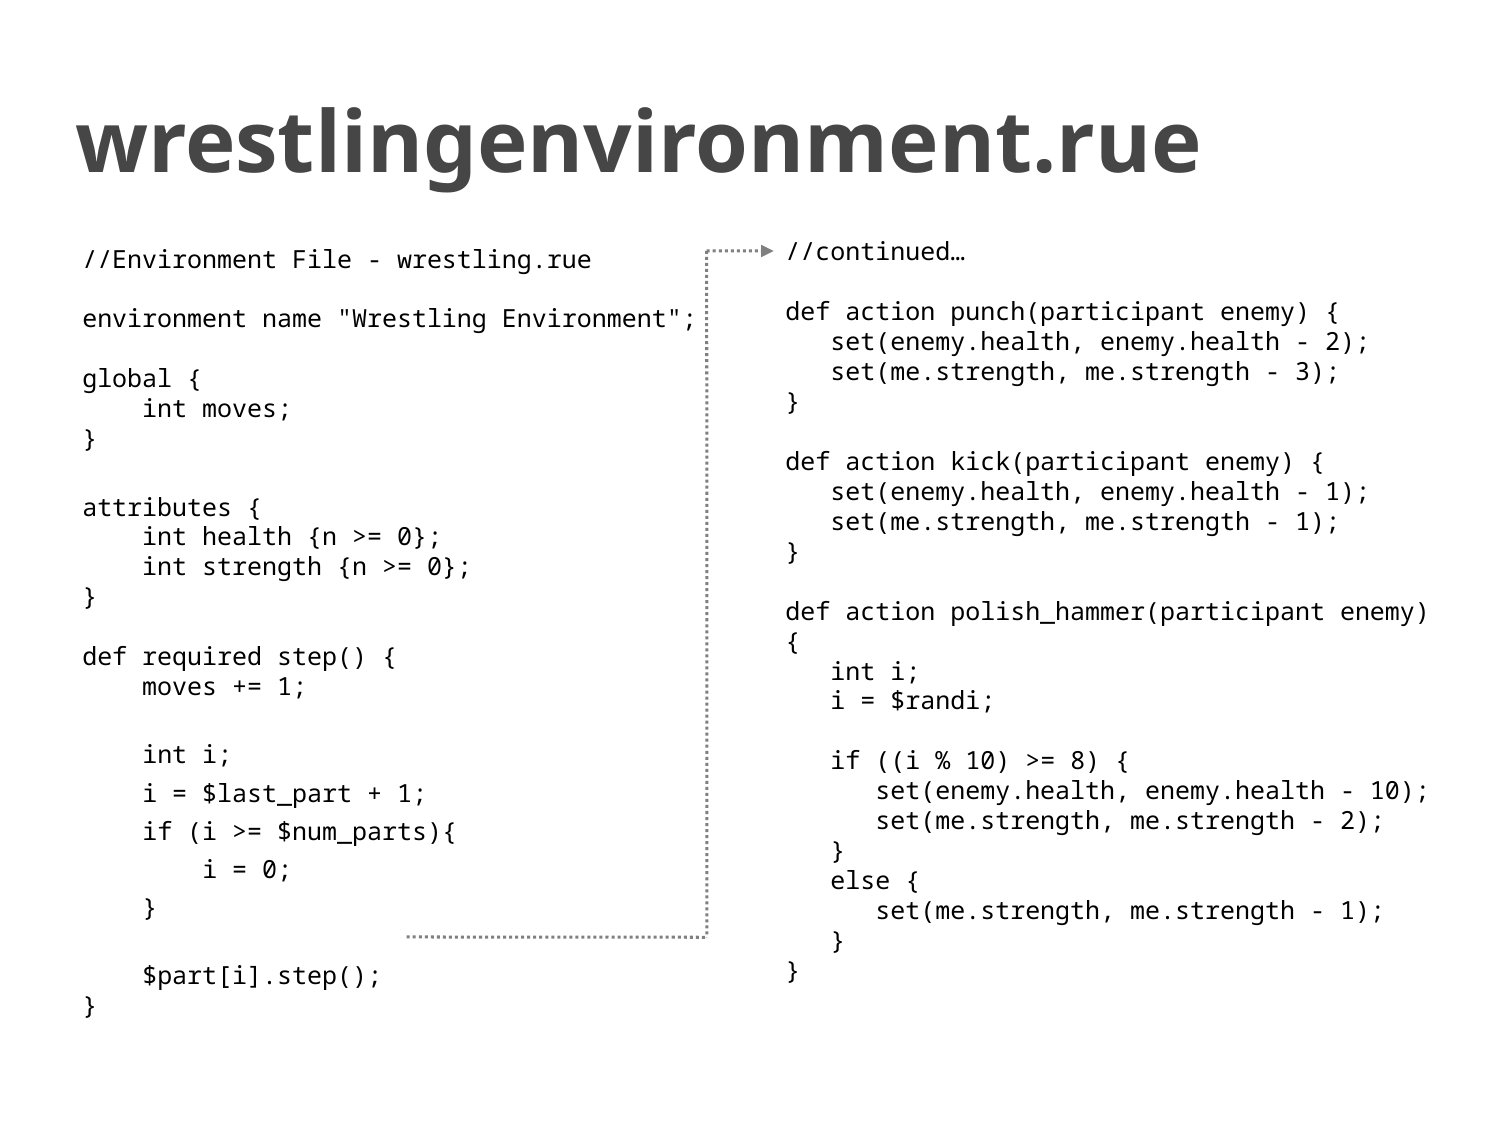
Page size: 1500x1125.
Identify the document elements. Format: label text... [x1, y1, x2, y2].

text_box //Environment File - wrestling.rue environment name "Wrestling Environment"; global { int moves; } attributes { int health {n >= 0}; int strength {n >= 0}; } def required step() { moves += 1; int i; i = $last_part + 1; if (i >= $num_parts){ i = 0; } $part[i].step(); } [74, 213, 787, 1125]
text_box //continued… def action punch(participant enemy) { set(enemy.health, enemy.health - 2); set(me.strength, me.strength - 3); } def action kick(participant enemy) { set(enemy.health, enemy.health - 1); set(me.strength, me.strength - 1); } def action polish_hammer(participant enemy){ int i; i = $randi; if ((i % 10) >= 8) { set(enemy.health, enemy.health - 10); set(me.strength, me.strength - 2); } else { set(me.strength, me.strength - 1); } } [787, 228, 1446, 1023]
title wrestlingenvironment.rue [75, 52, 1426, 226]
